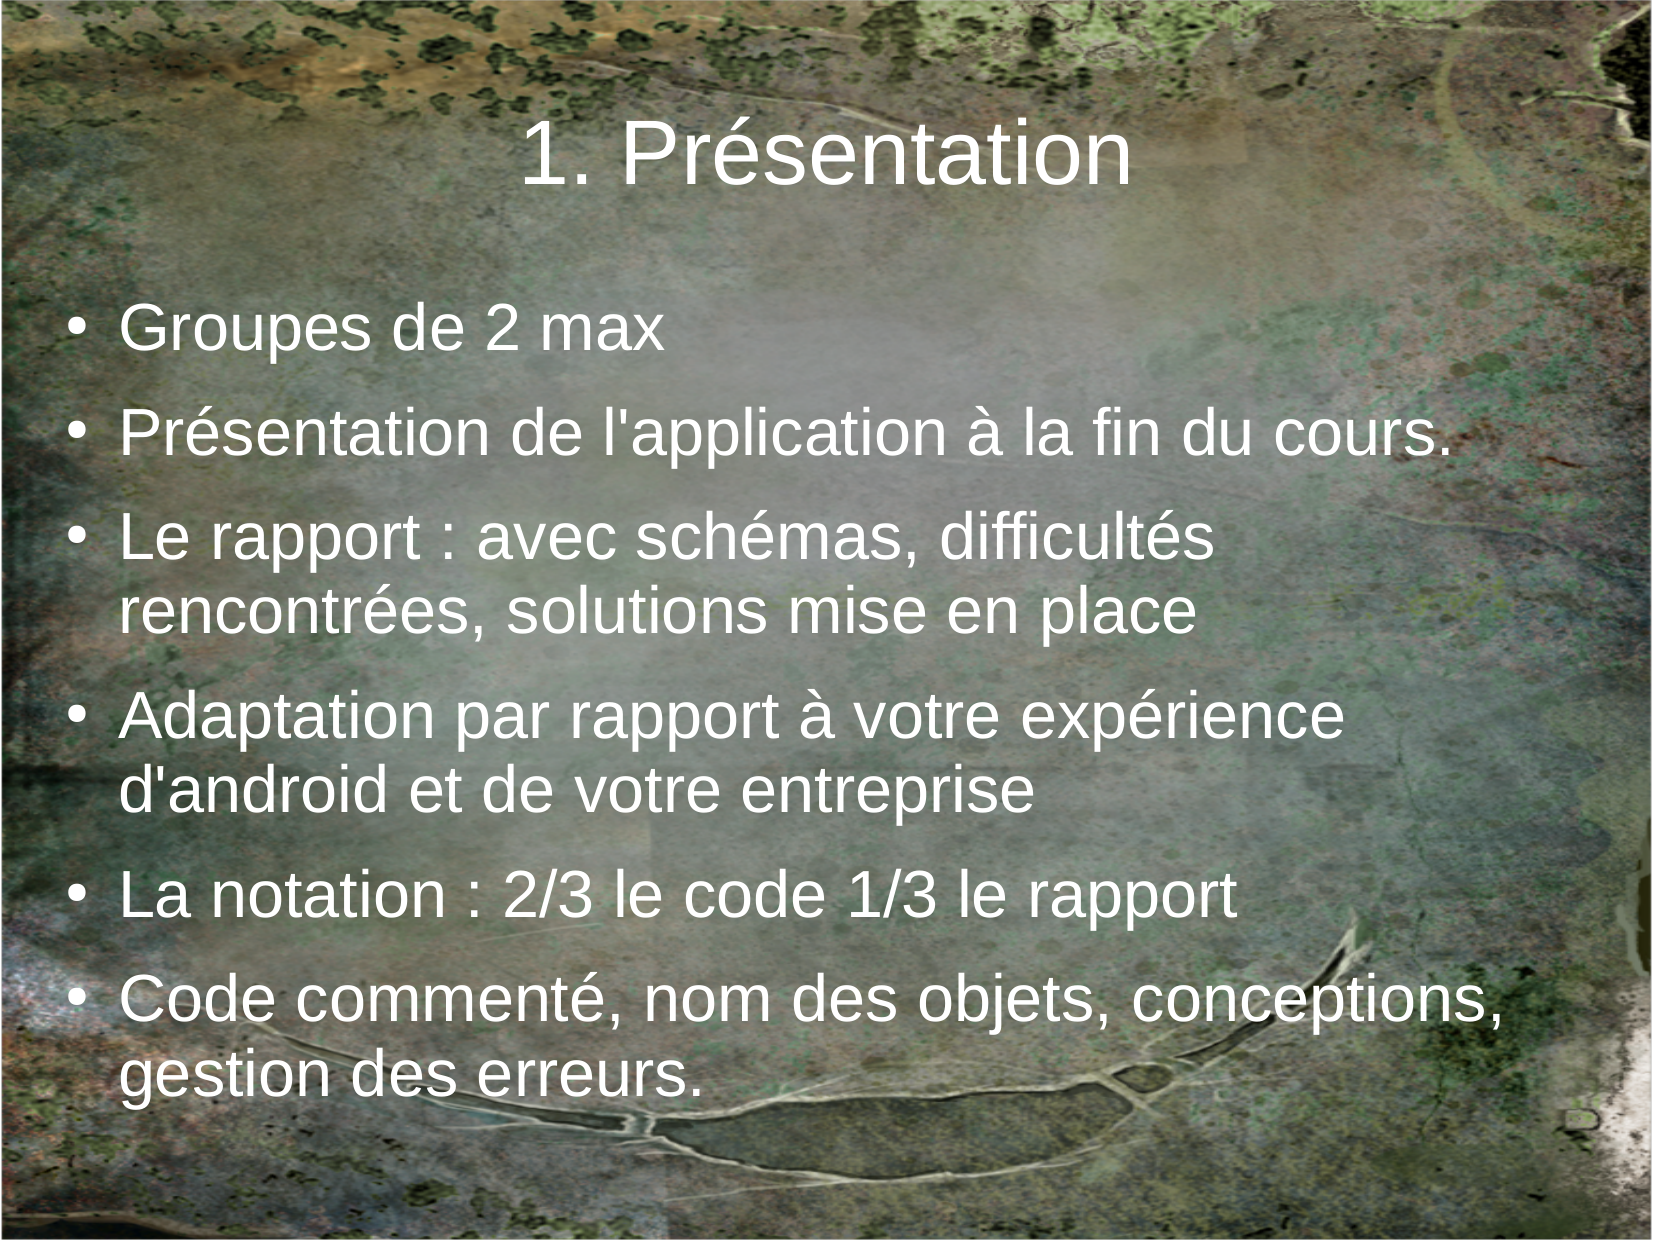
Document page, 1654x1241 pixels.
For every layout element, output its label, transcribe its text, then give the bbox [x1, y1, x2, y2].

picture [0, 0, 1654, 1241]
list Groupes de 2 max Présentation de l'application à la fin du cours. Le rapport : avec schémas, difficultés rencontrées, solutions mise en place Adaptation par rapport à votre expérience d'android et de votre entreprise La notation : 2/3 le code 1/3 le rapport Code commenté, nom des objets, conceptions, gestion des erreurs. [47, 290, 1571, 1205]
title 1. Présentation [82, 49, 1571, 257]
